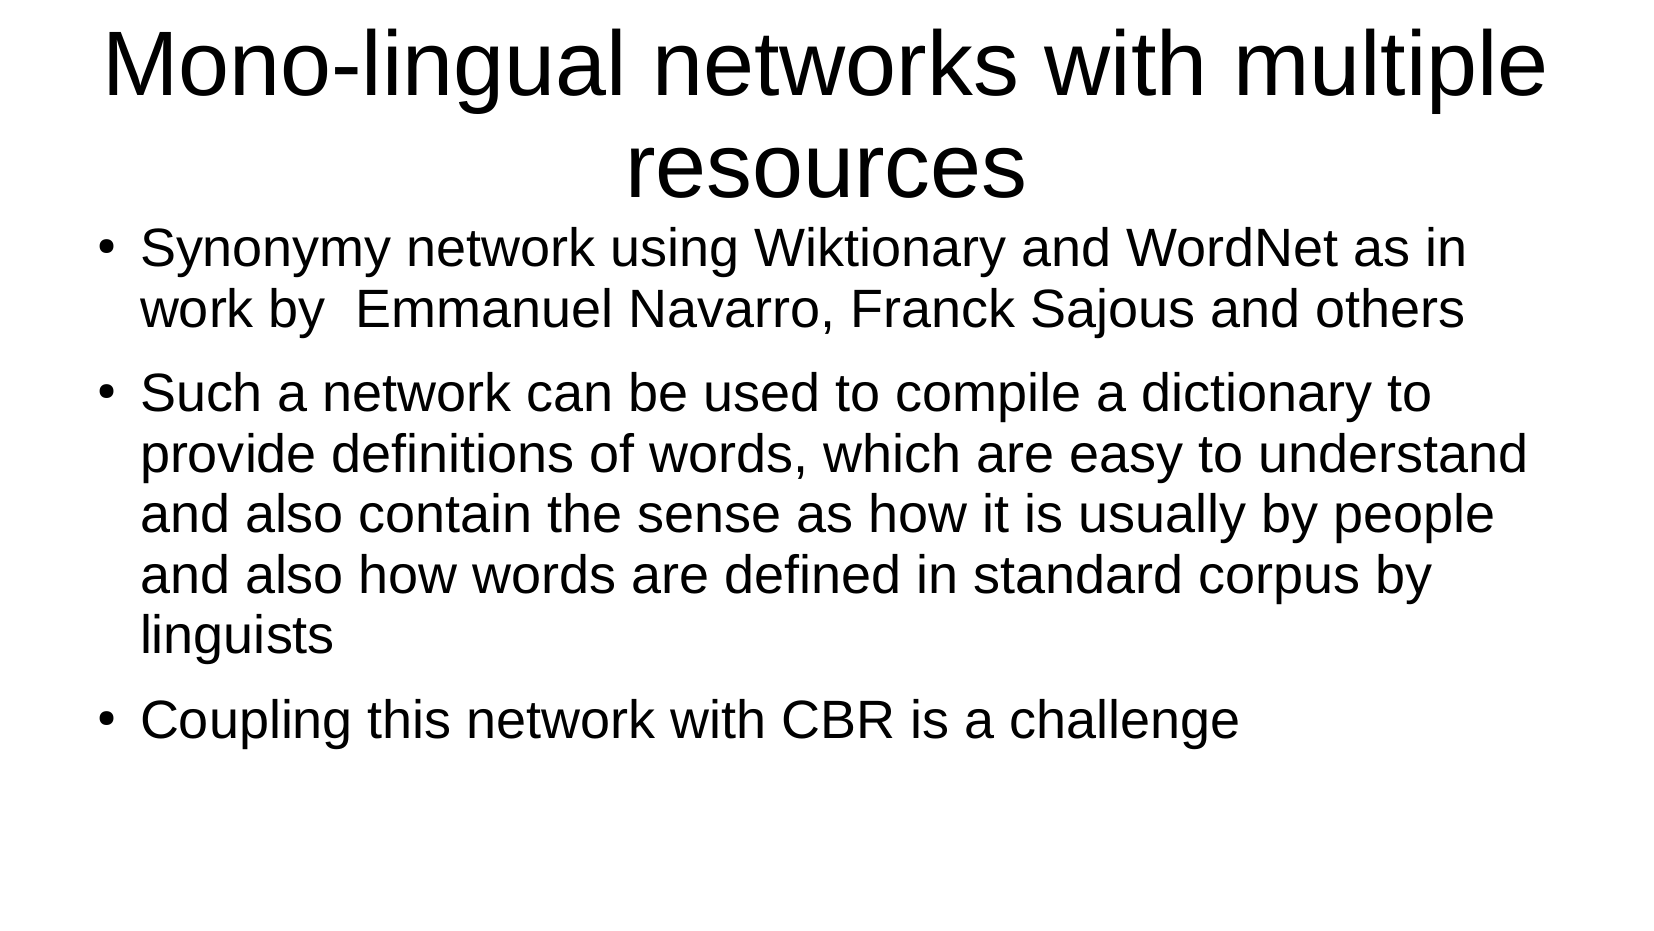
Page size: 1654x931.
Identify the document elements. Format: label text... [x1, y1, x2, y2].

title Mono-lingual networks with multiple resources [82, 12, 1571, 217]
list Synonymy network using Wiktionary and WordNet as in work by Emmanuel Navarro, Franck Sajous and others Such a network can be used to compile a dictionary to provide definitions of words, which are easy to understand and also contain the sense as how it is usually by people and also how words are defined in standard corpus by linguists Coupling this network with CBR is a challenge [82, 217, 1571, 758]
